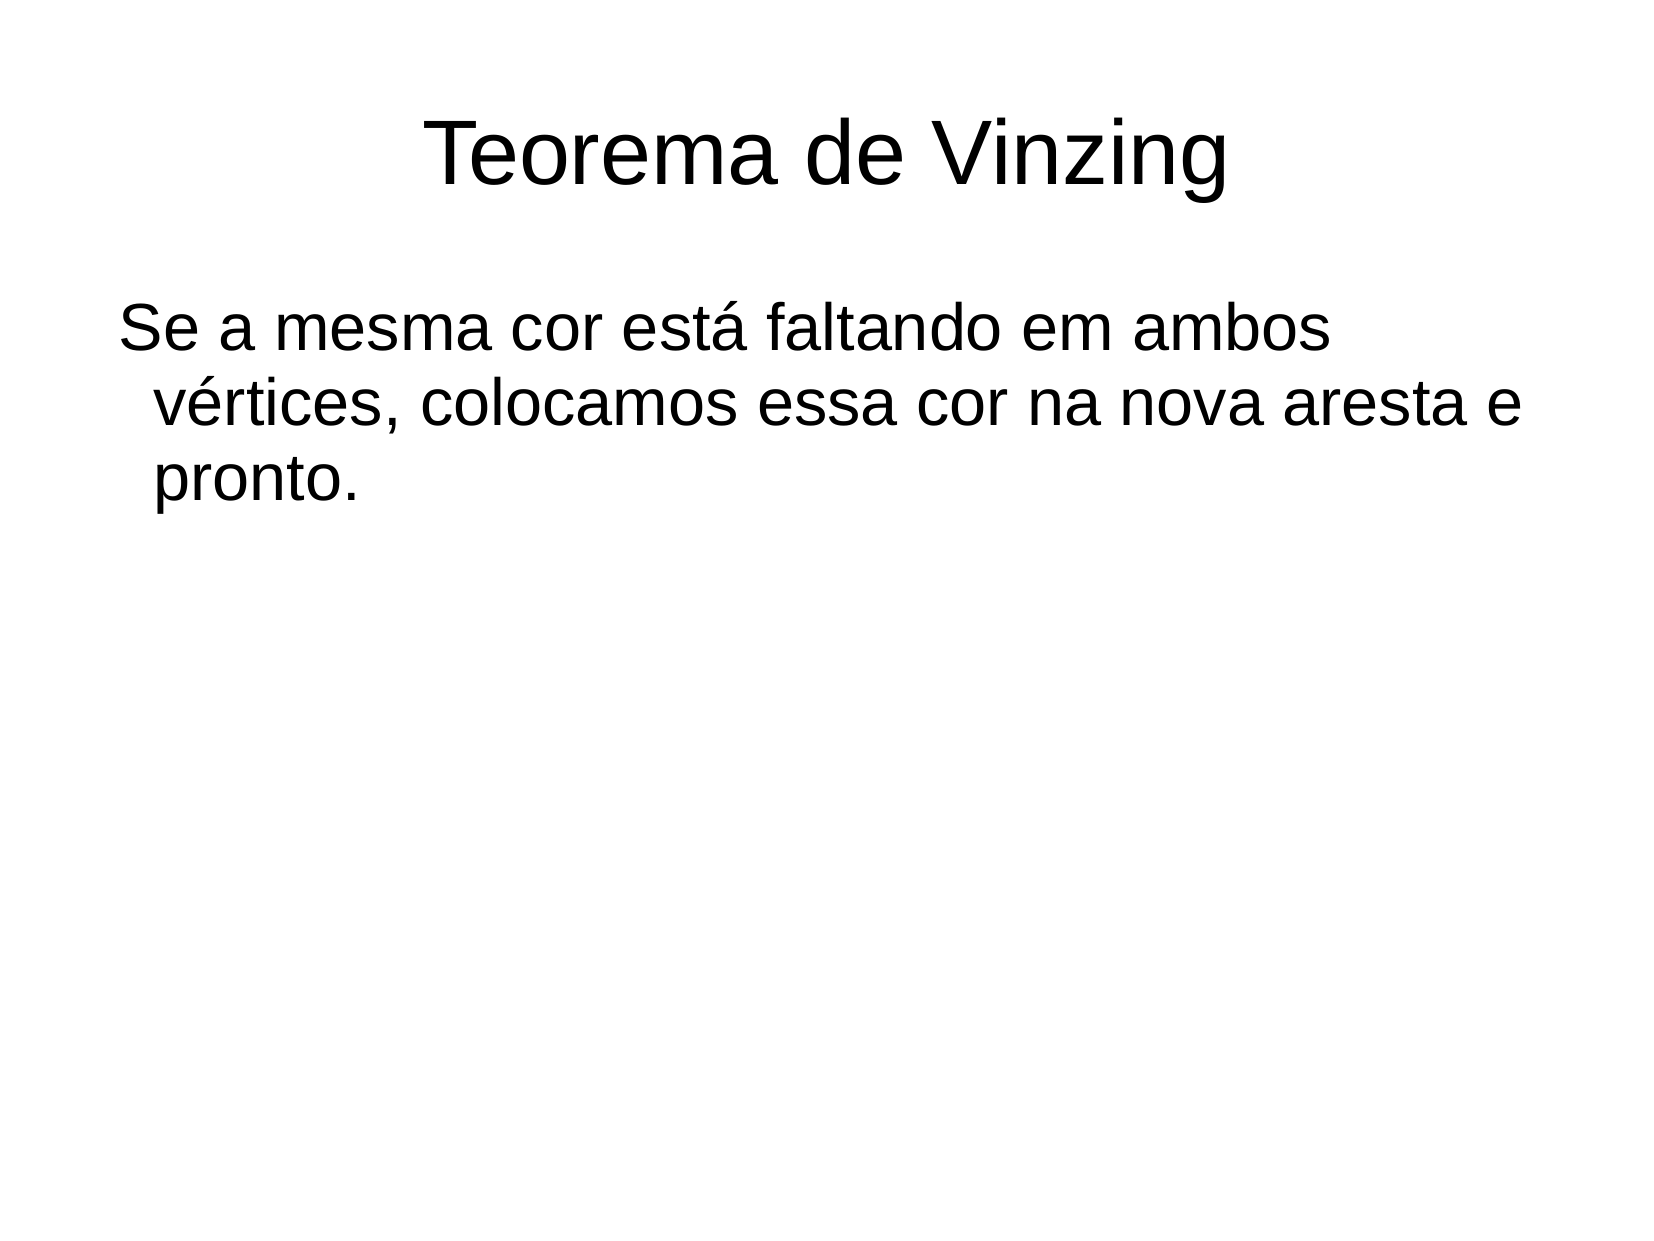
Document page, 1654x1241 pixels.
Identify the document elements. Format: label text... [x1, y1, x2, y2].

list Se a mesma cor está faltando em ambos vértices, colocamos essa cor na nova aresta e pronto. [82, 290, 1571, 1094]
title Teorema de Vinzing [82, 56, 1571, 250]
